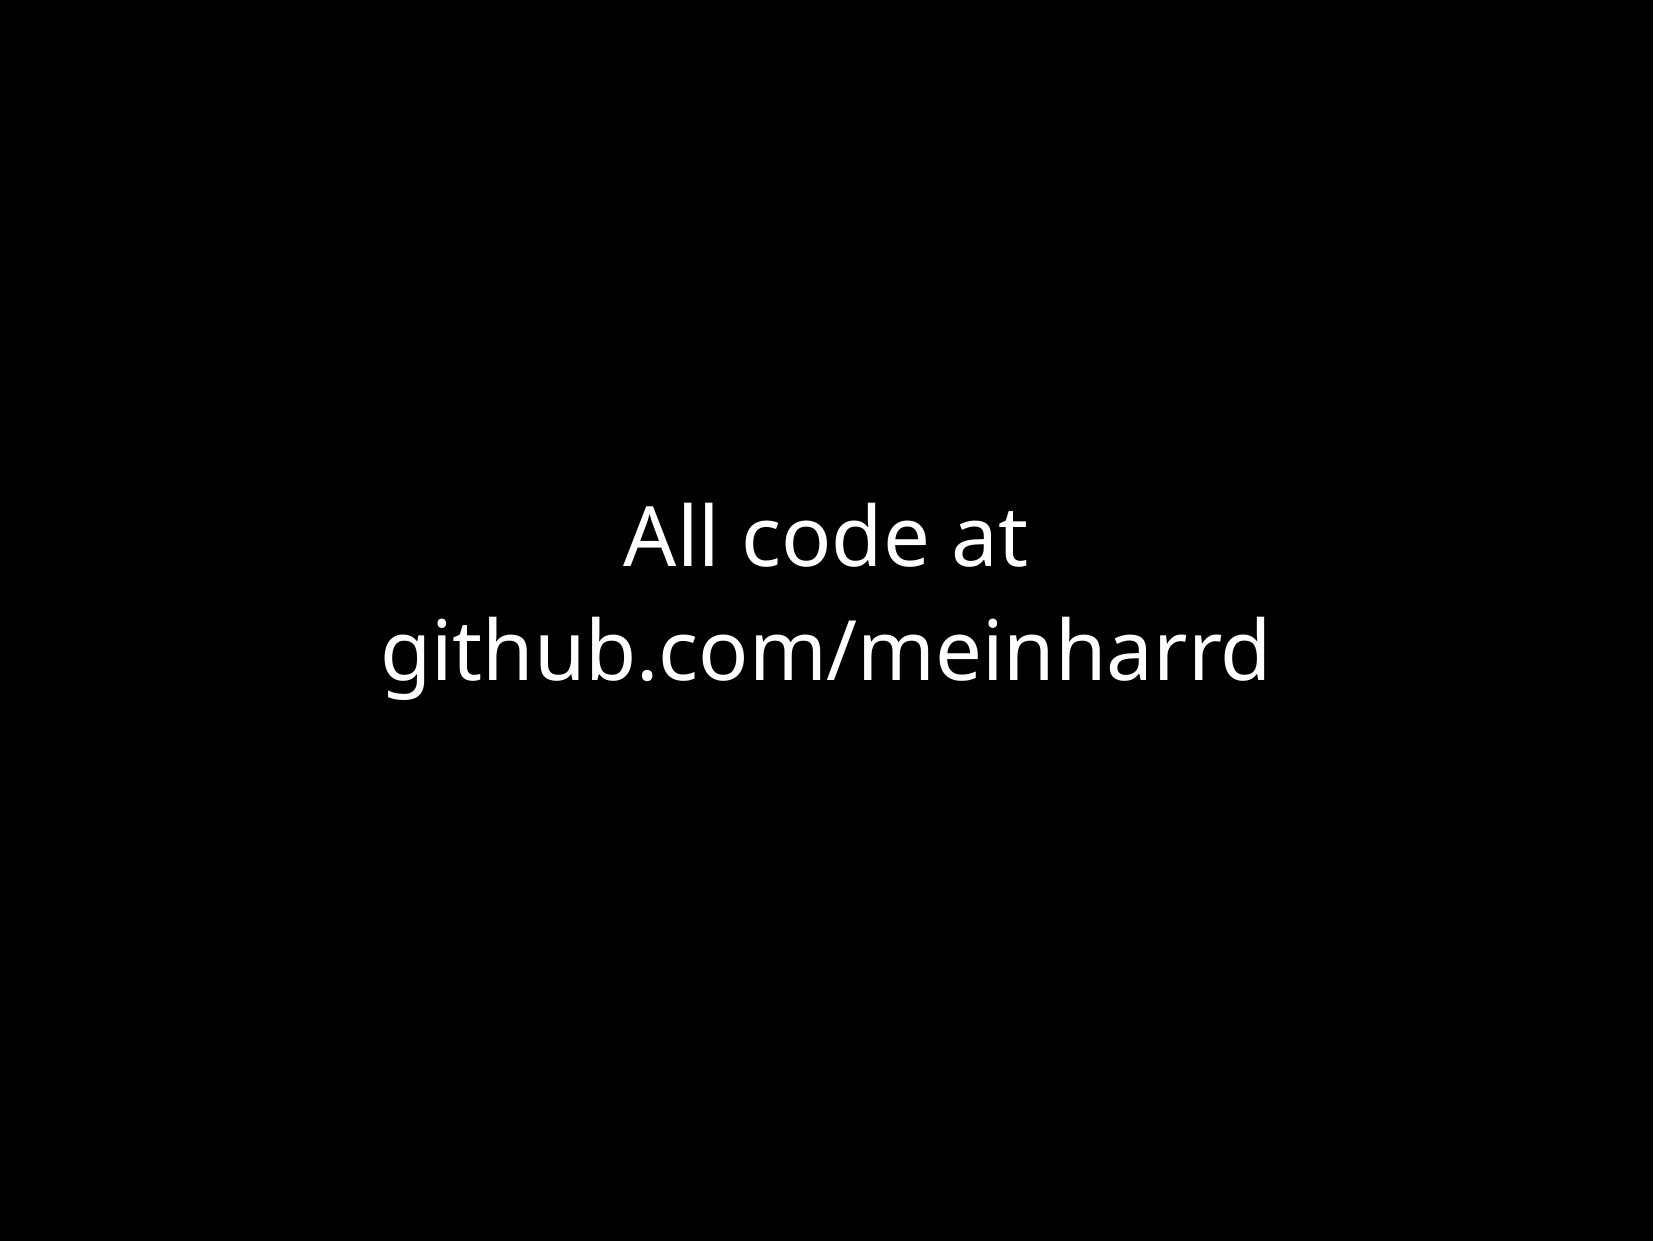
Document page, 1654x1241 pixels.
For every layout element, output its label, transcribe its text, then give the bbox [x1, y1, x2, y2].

subtitle All code at github.com/meinharrd [82, 231, 1571, 951]
